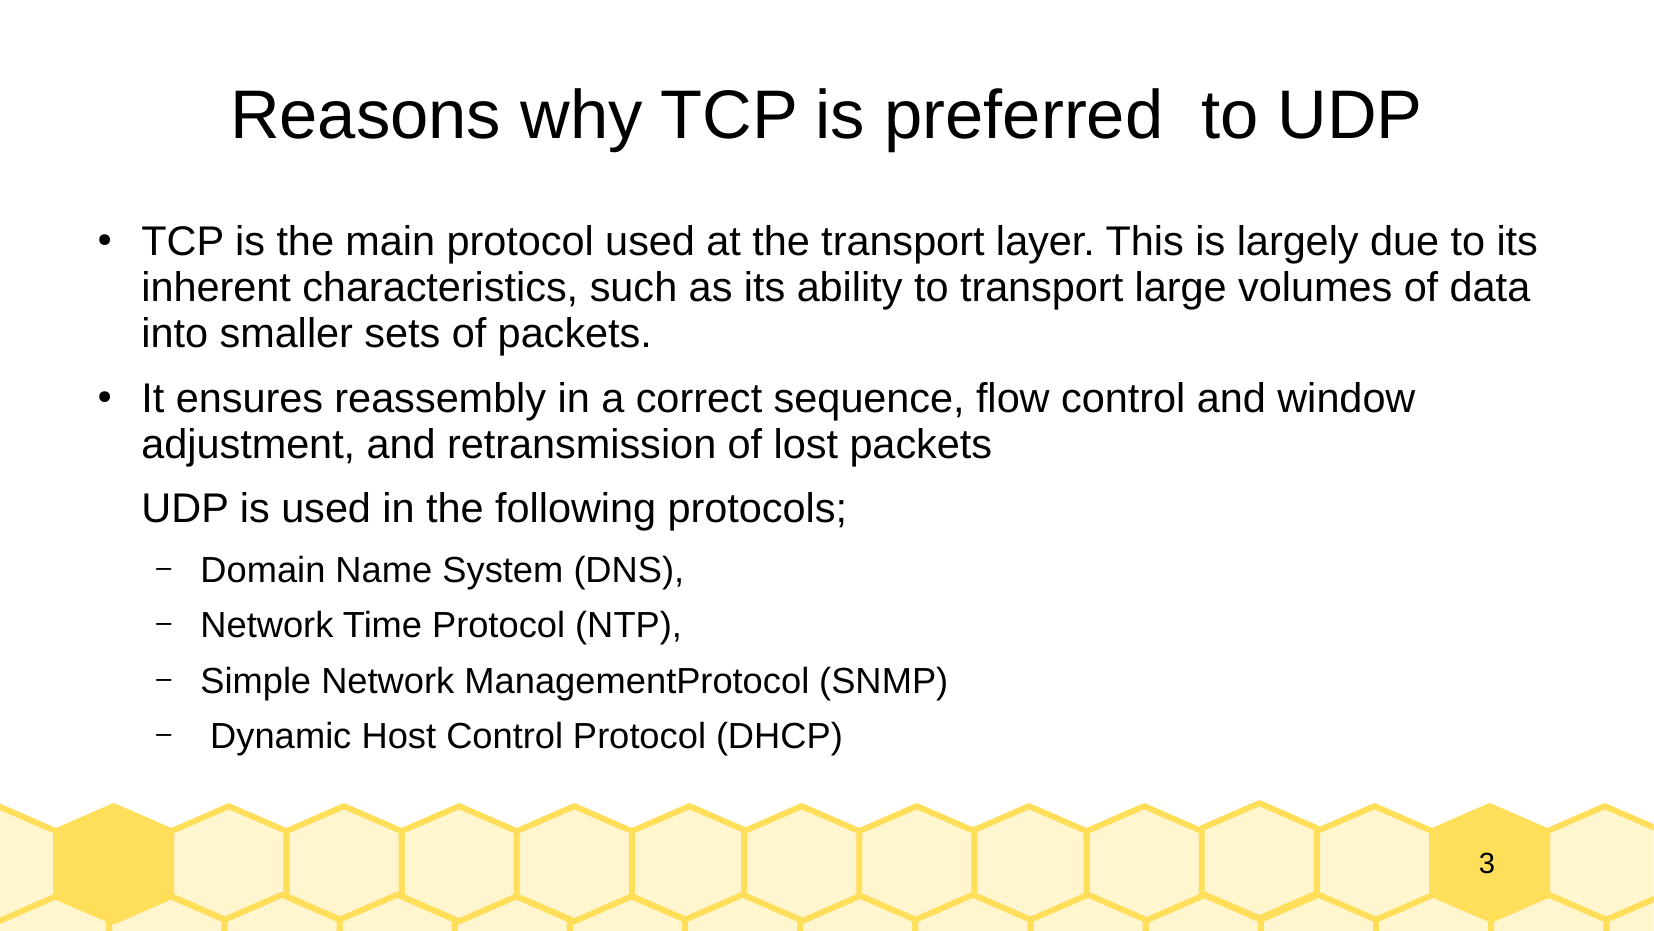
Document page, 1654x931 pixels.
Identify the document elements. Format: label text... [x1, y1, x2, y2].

title Reasons why TCP is preferred to UDP [82, 37, 1571, 193]
list TCP is the main protocol used at the transport layer. This is largely due to its inherent characteristics, such as its ability to transport large volumes of data into smaller sets of packets. It ensures reassembly in a correct sequence, flow control and window adjustment, and retransmission of lost packets UDP is used in the following protocols; Domain Name System (DNS), Network Time Protocol (NTP), Simple Network ManagementProtocol (SNMP) Dynamic Host Control Protocol (DHCP) [82, 217, 1571, 758]
